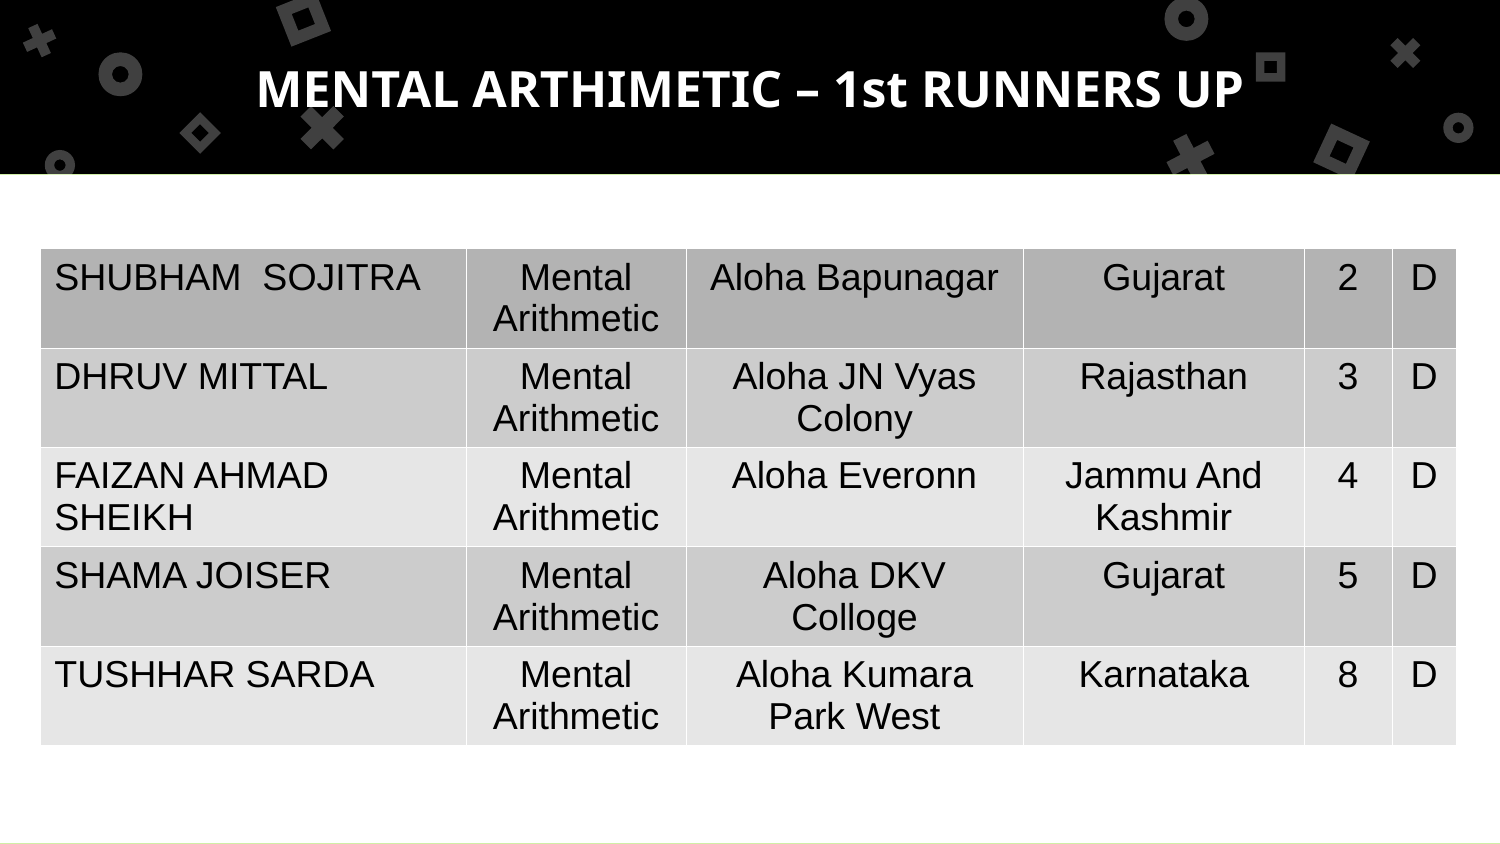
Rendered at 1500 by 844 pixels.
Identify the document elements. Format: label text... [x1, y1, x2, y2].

table_cell Aloha DKV Colloge [687, 547, 1023, 646]
table_cell 3 [1305, 349, 1392, 447]
table_cell Gujarat [1024, 547, 1304, 646]
table_cell Rajasthan [1024, 349, 1304, 447]
table_cell TUSHHAR SARDA [41, 647, 466, 745]
table_header SHUBHAM SOJITRA [41, 249, 466, 348]
table_cell FAIZAN AHMAD SHEIKH [41, 448, 466, 546]
table_cell 8 [1305, 647, 1392, 745]
text_box MENTAL ARTHIMETIC – 1st RUNNERS UP [75, 0, 1425, 175]
table_cell Aloha Kumara Park West [687, 647, 1023, 745]
table_header 2 [1305, 249, 1392, 348]
table_cell D [1393, 349, 1456, 447]
table_cell Mental Arithmetic [467, 547, 686, 646]
table_cell Mental Arithmetic [467, 647, 686, 745]
table_cell 4 [1305, 448, 1392, 546]
table_header Mental Arithmetic [467, 249, 686, 348]
table_cell 5 [1305, 547, 1392, 646]
table_cell Mental Arithmetic [467, 448, 686, 546]
table_header Gujarat [1024, 249, 1304, 348]
table_header Aloha Bapunagar [687, 249, 1023, 348]
table_header D [1393, 249, 1456, 348]
table_cell Mental Arithmetic [467, 349, 686, 447]
table_cell Jammu And Kashmir [1024, 448, 1304, 546]
table_cell Aloha Everonn [687, 448, 1023, 546]
table_cell SHAMA JOISER [41, 547, 466, 646]
table_cell D [1393, 448, 1456, 546]
table_cell Karnataka [1024, 647, 1304, 745]
table_cell D [1393, 647, 1456, 745]
table_cell DHRUV MITTAL [41, 349, 466, 447]
table_cell D [1393, 547, 1456, 646]
table_cell Aloha JN Vyas Colony [687, 349, 1023, 447]
